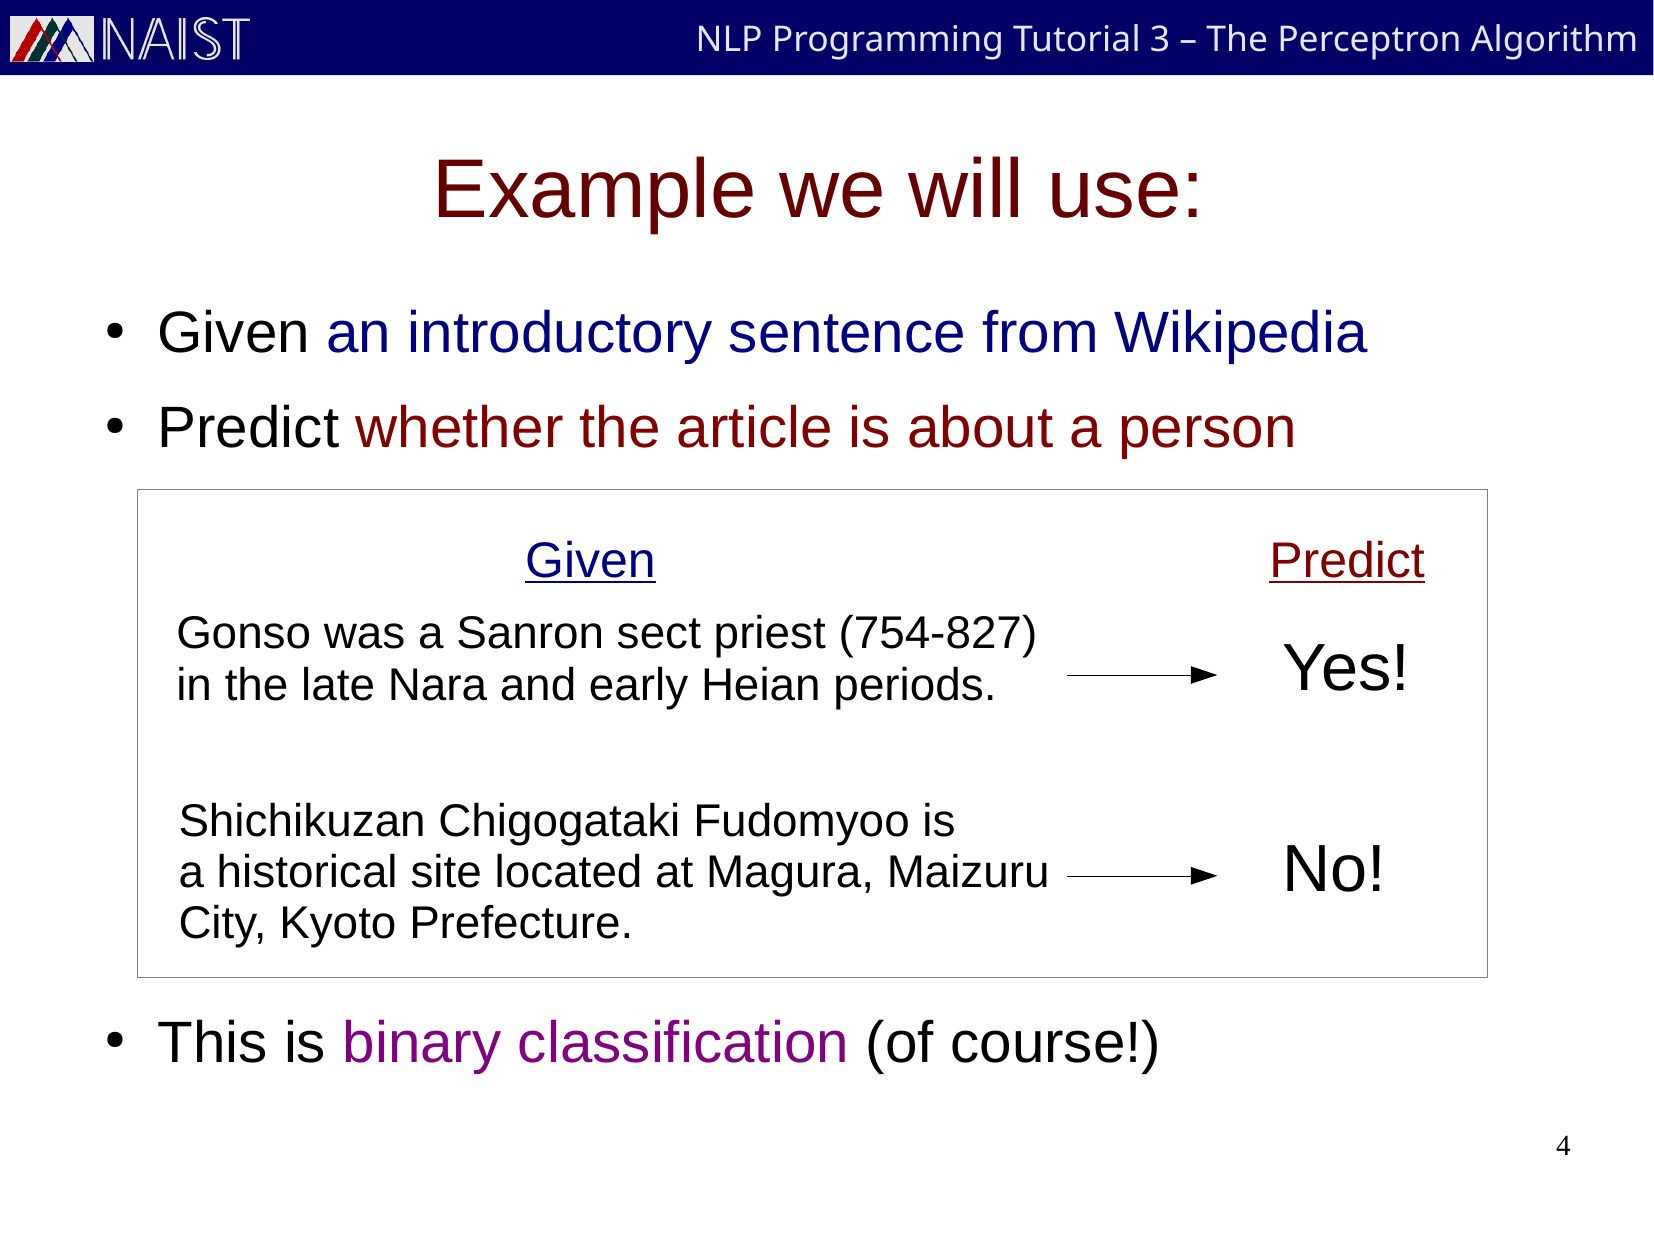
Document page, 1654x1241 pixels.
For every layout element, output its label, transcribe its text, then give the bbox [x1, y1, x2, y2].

picture [102, 17, 251, 60]
text_box Predict [1254, 525, 1441, 596]
text_box Given [510, 525, 671, 596]
text_box Shichikuzan Chigogataki Fudomyoo is a historical site located at Magura, Maizuru City, Kyoto Prefecture. [163, 787, 1066, 957]
title Example we will use: [75, 92, 1564, 285]
list Given an introductory sentence from Wikipedia Predict whether the article is about a person This is binary classification (of course!) [86, 300, 1576, 1075]
picture [10, 16, 94, 62]
text_box No! [1267, 823, 1402, 914]
text_box Yes! [1267, 622, 1426, 713]
text_box Gonso was a Sanron sect priest (754-827) in the late Nara and early Heian periods. [161, 600, 1053, 718]
